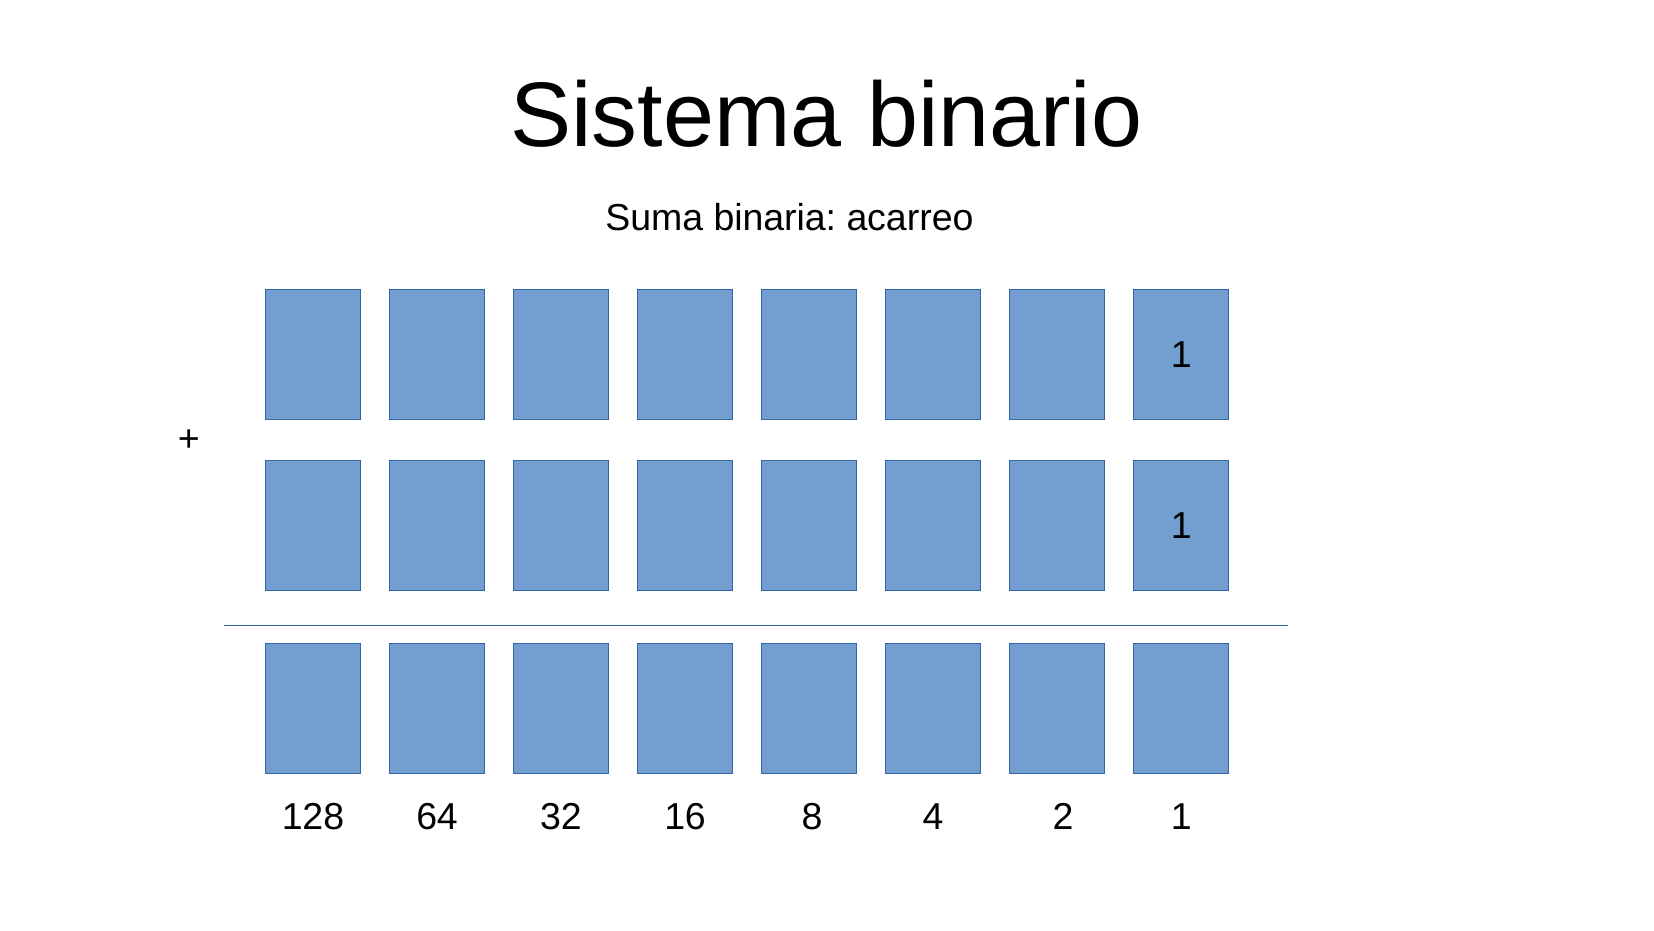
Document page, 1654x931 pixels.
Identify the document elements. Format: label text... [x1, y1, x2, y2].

text_box [389, 289, 485, 420]
text_box 32 [507, 787, 615, 845]
text_box 16 [637, 787, 733, 845]
text_box 128 [259, 787, 367, 845]
text_box [1009, 643, 1105, 774]
text_box 8 [767, 787, 857, 845]
text_box [885, 289, 981, 420]
text_box [761, 643, 857, 774]
text_box [761, 460, 857, 591]
text_box [637, 289, 733, 420]
text_box 1 [1133, 460, 1229, 591]
title Sistema binario [82, 37, 1571, 193]
text_box [265, 643, 361, 774]
text_box 4 [897, 787, 969, 845]
text_box [513, 643, 609, 774]
text_box 1 [1133, 289, 1229, 420]
text_box [1009, 460, 1105, 591]
text_box [761, 289, 857, 420]
text_box [885, 460, 981, 591]
text_box 64 [389, 787, 485, 845]
text_box [389, 460, 485, 591]
text_box [637, 460, 733, 591]
text_box 1 [1145, 787, 1217, 845]
text_box [885, 643, 981, 774]
text_box [265, 460, 361, 591]
text_box [1133, 643, 1229, 774]
text_box [265, 289, 361, 420]
text_box [1009, 289, 1105, 420]
text_box + [135, 409, 243, 467]
text_box [513, 289, 609, 420]
text_box 2 [1027, 787, 1099, 845]
text_box [513, 460, 609, 591]
text_box Suma binaria: acarreo [590, 188, 1123, 246]
text_box [389, 643, 485, 774]
text_box [637, 643, 733, 774]
